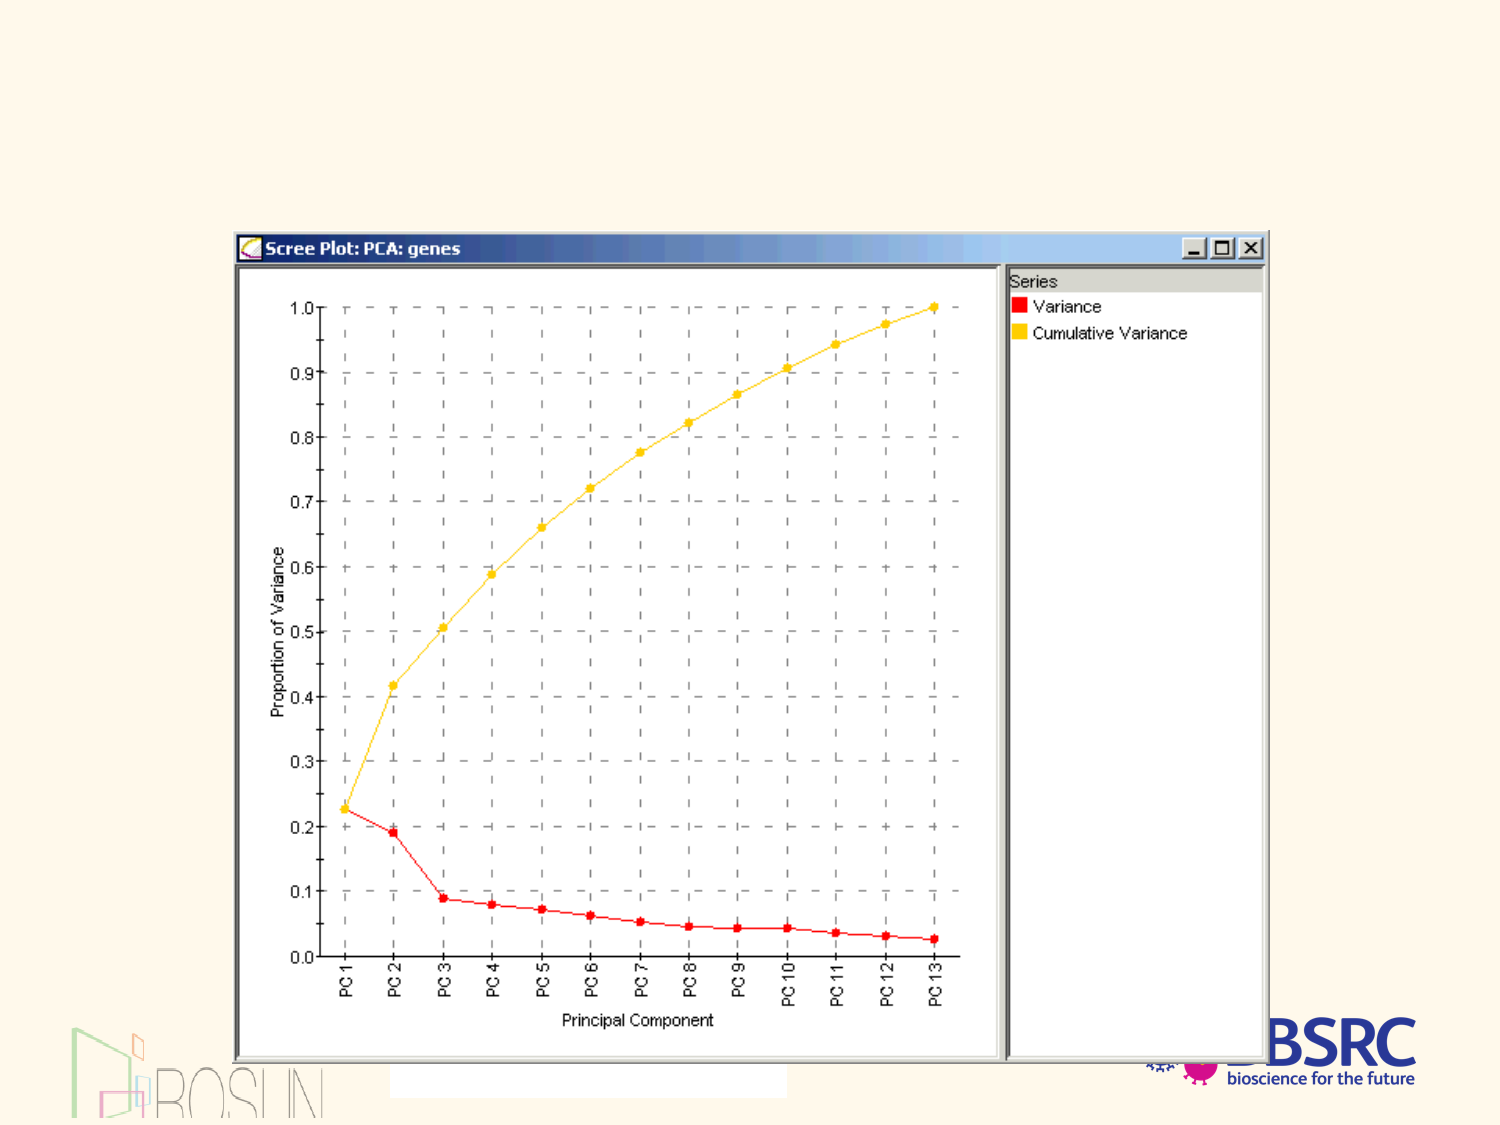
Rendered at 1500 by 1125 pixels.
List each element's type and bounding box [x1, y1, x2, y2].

picture [64, 230, 1416, 1118]
